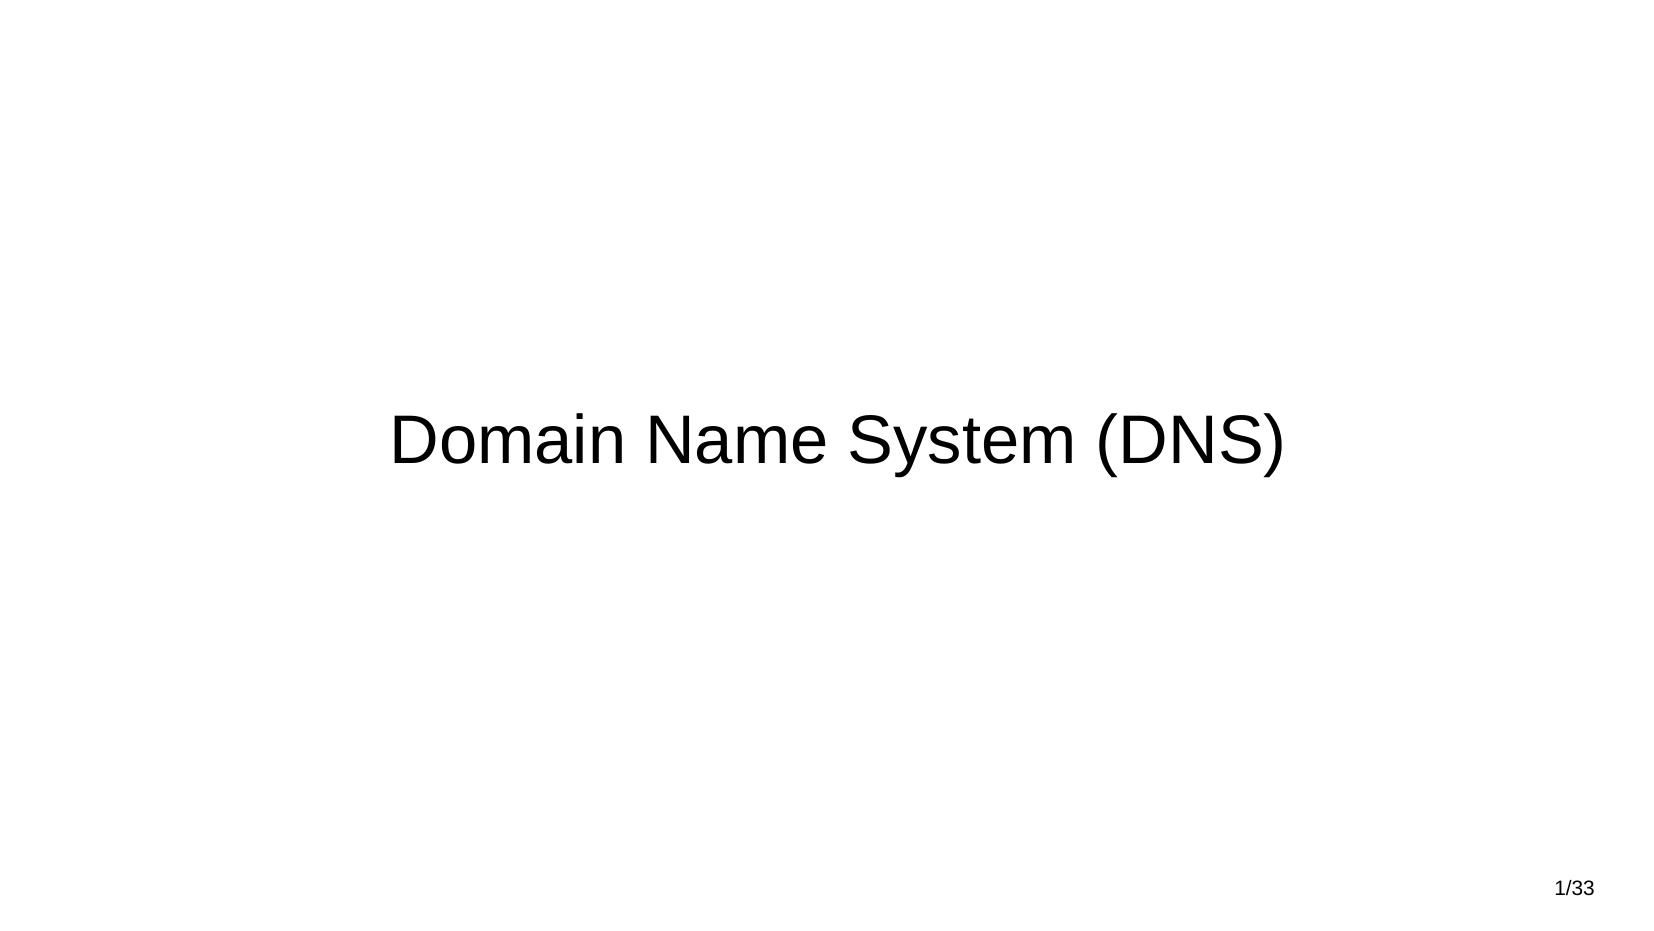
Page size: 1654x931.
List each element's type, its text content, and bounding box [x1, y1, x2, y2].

title Domain Name System (DNS) [94, 363, 1583, 519]
